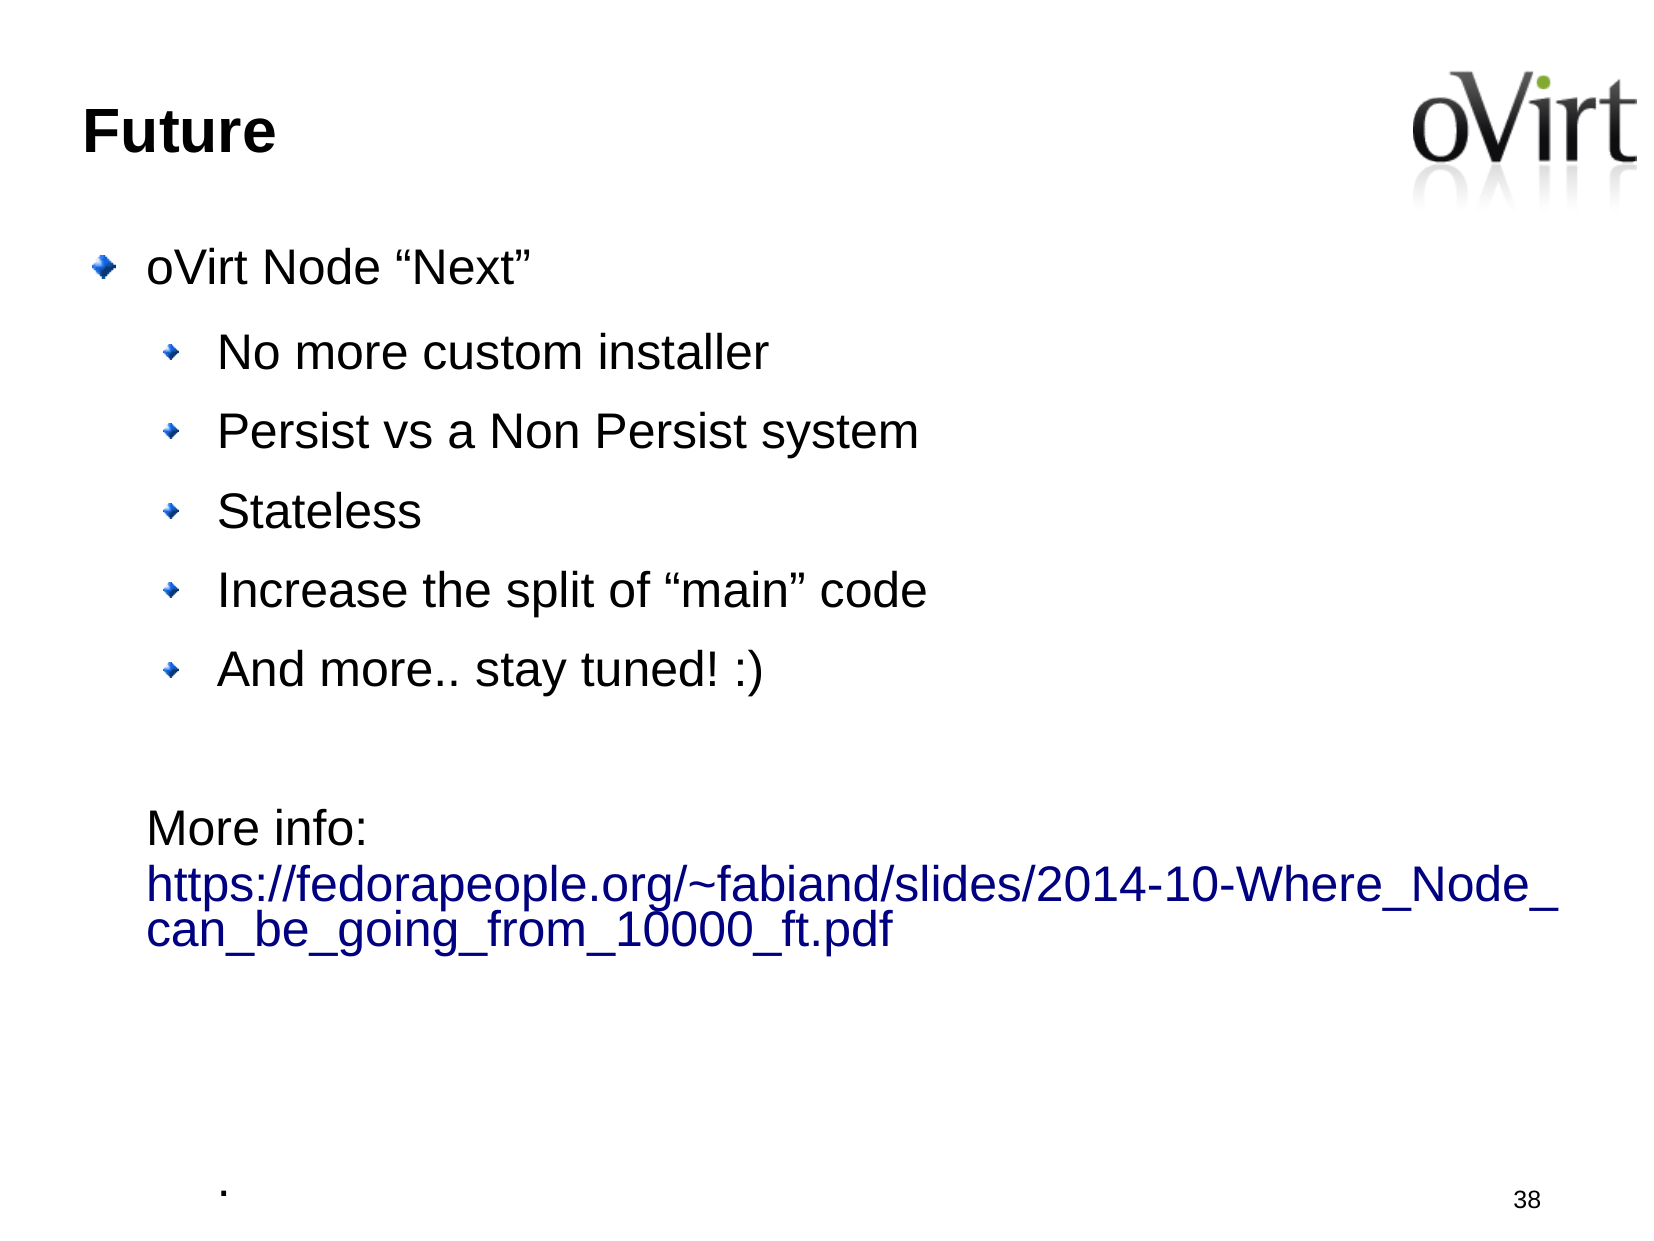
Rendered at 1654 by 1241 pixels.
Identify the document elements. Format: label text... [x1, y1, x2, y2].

picture [1413, 63, 1637, 212]
title Future [82, 37, 1378, 226]
list oVirt Node “Next” No more custom installer Persist vs a Non Persist system Stateless Increase the split of “main” code And more.. stay tuned! :) More info: https://fedorapeople.org/~fabiand/slides/2014-10-Where_Node_can_be_going_from_10000_ft.pdf . [75, 238, 1564, 1184]
